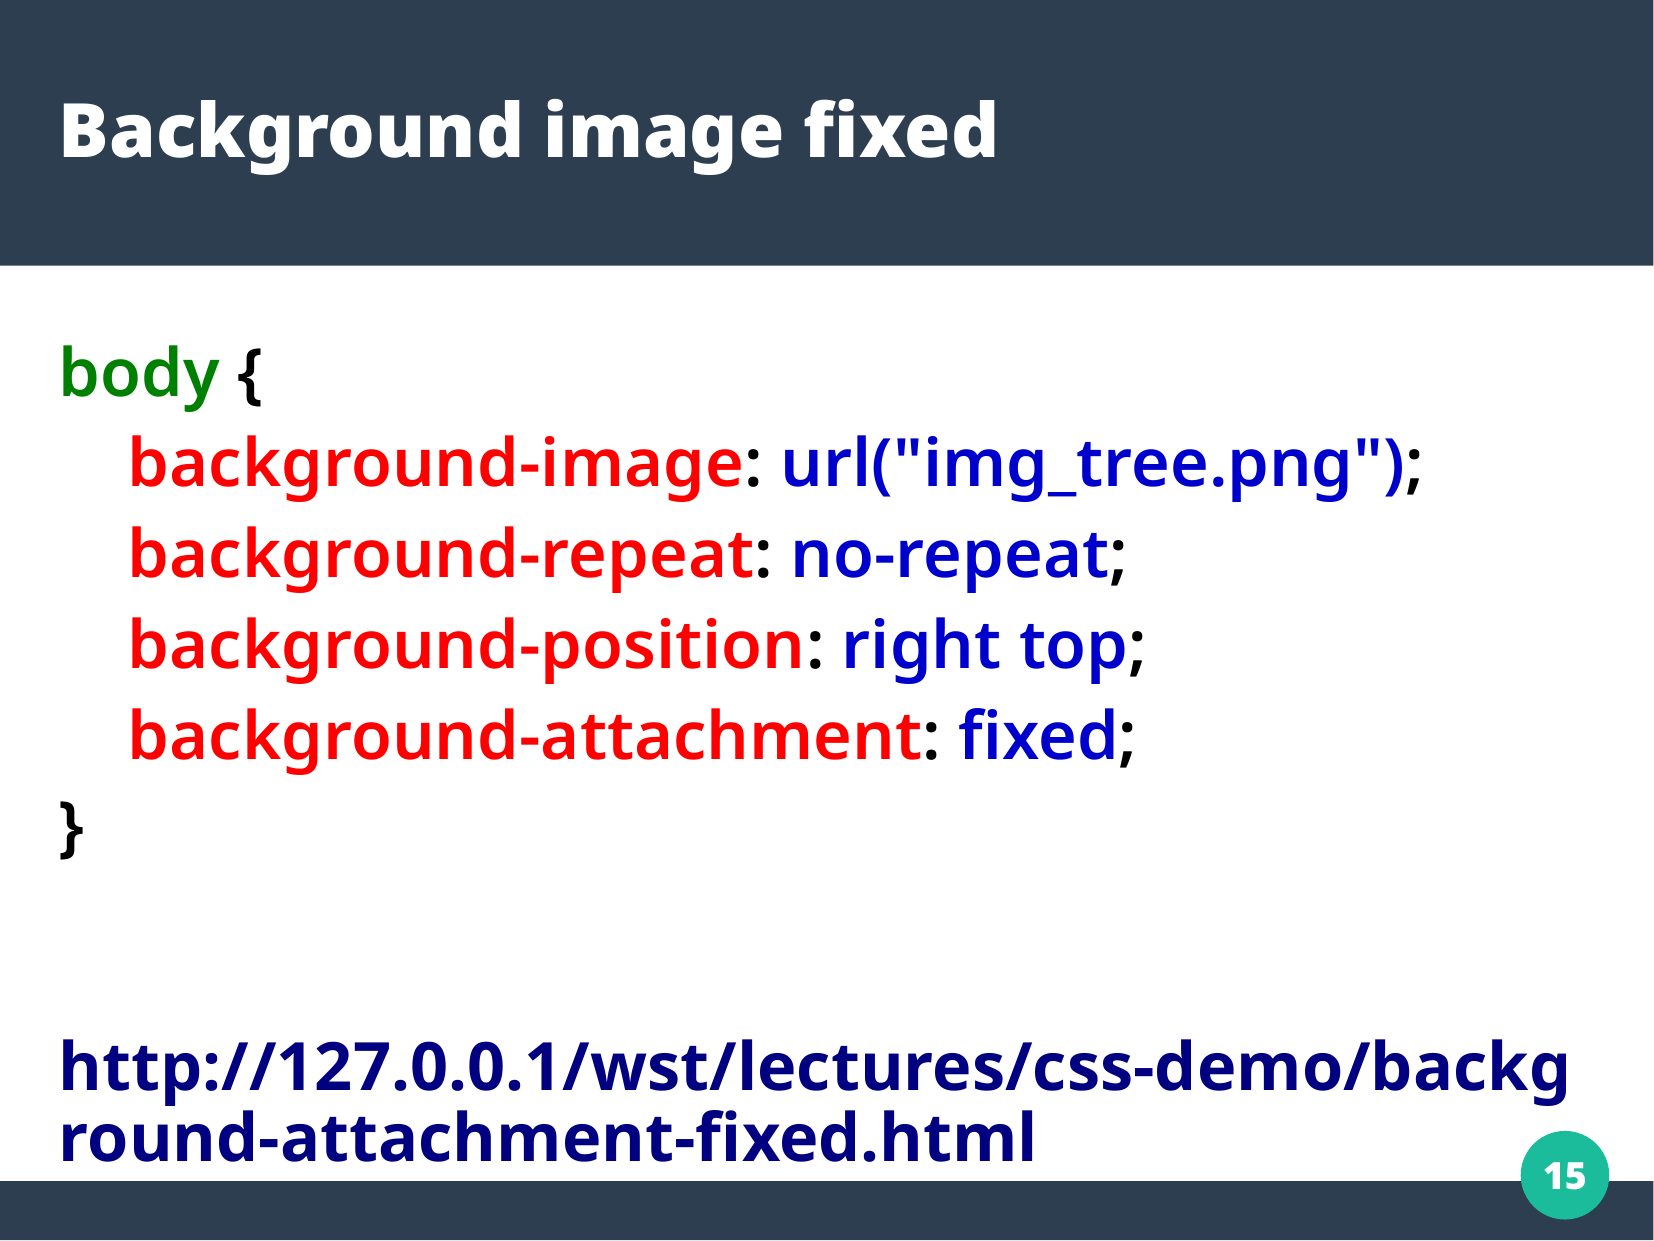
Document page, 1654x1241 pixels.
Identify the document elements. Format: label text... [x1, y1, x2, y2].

list body { background-image: url("img_tree.png"); background-repeat: no-repeat; background-position: right top; background-attachment: fixed; } http://127.0.0.1/wst/lectures/css-demo/background-attachment-fixed.html [59, 324, 1595, 1152]
title Background image fixed [59, 49, 1595, 207]
